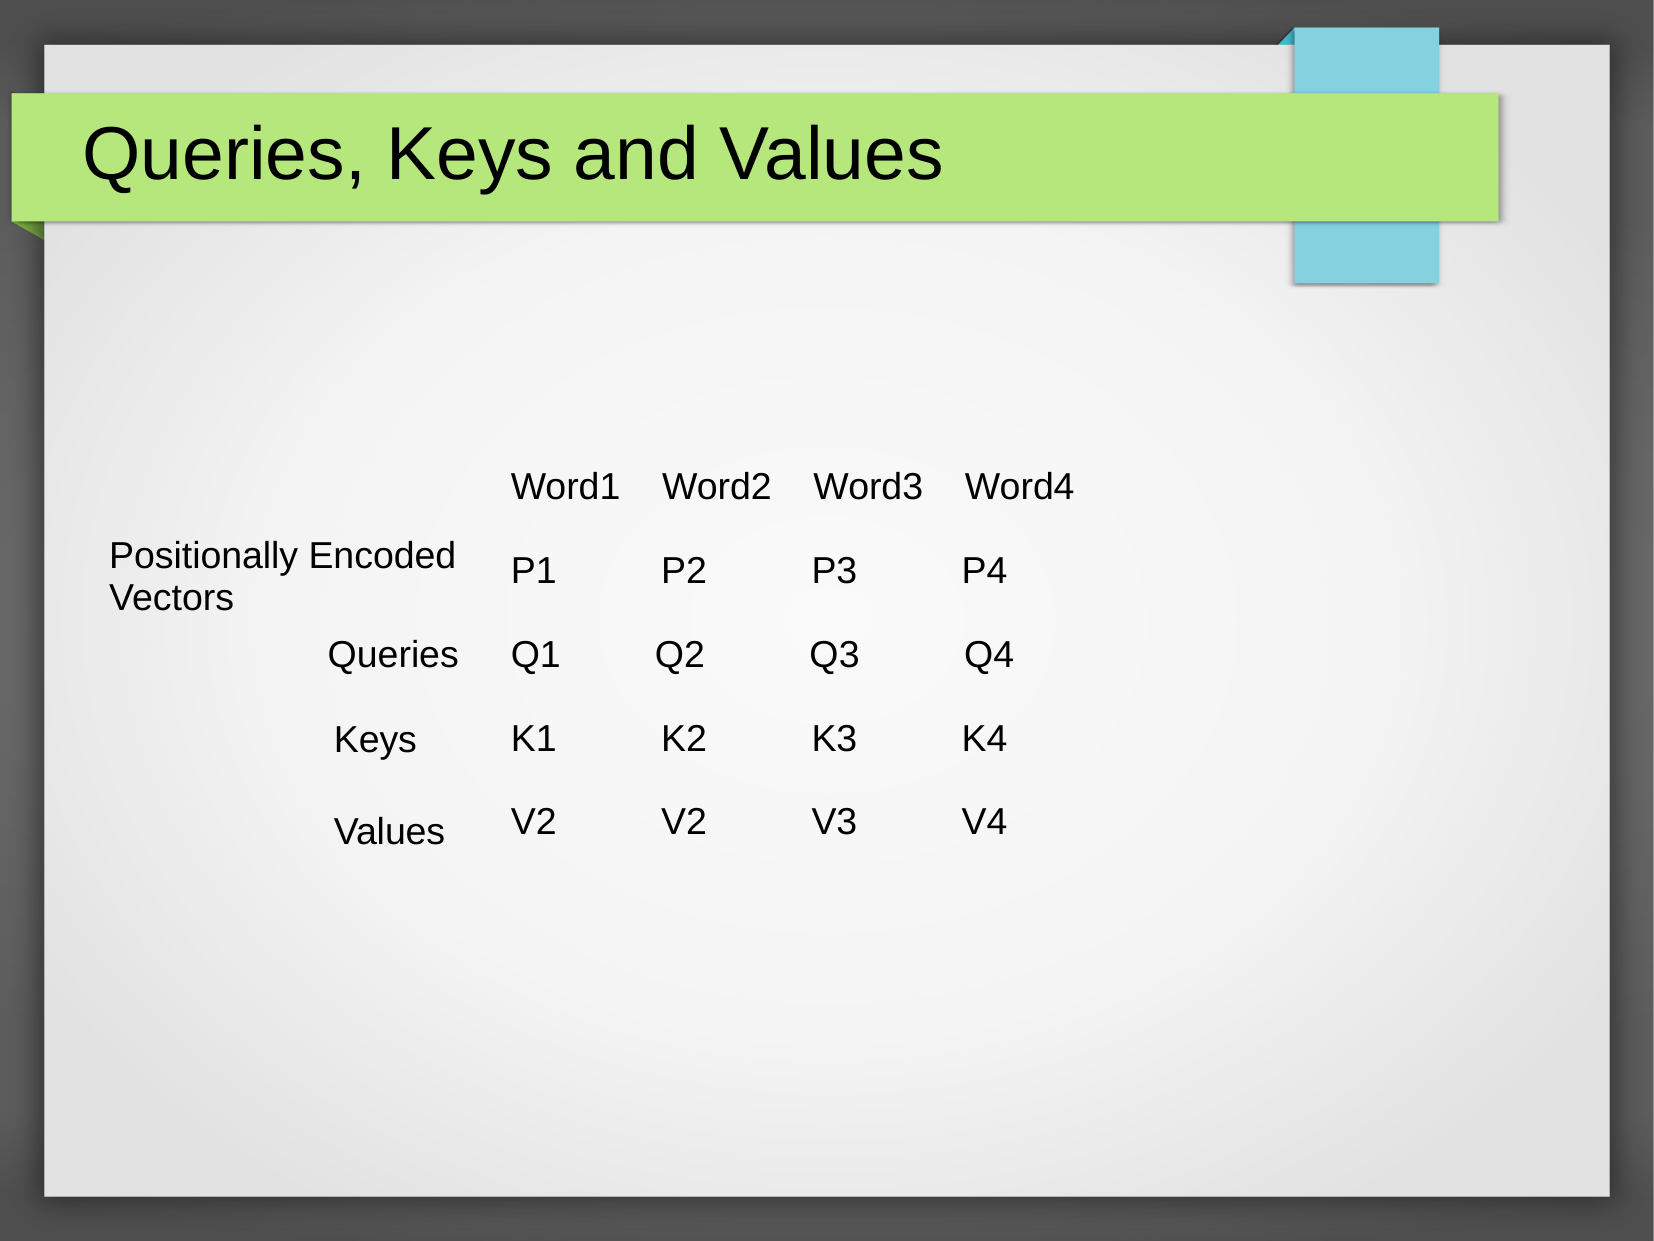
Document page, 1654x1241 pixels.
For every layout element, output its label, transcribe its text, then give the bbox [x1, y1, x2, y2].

picture [0, 0, 1654, 1241]
text_box Keys [318, 710, 520, 768]
text_box Word1 Word2 Word3 Word4 P1 P2 P3 P4 Q1 Q2 Q3 Q4 K1 K2 K3 K4 V2 V2 V3 V4 [496, 457, 1111, 851]
text_box Positionally Encoded Vectors [94, 527, 485, 626]
text_box Values [318, 803, 520, 860]
text_box Queries [312, 625, 514, 683]
title Queries, Keys and Values [82, 94, 1264, 213]
